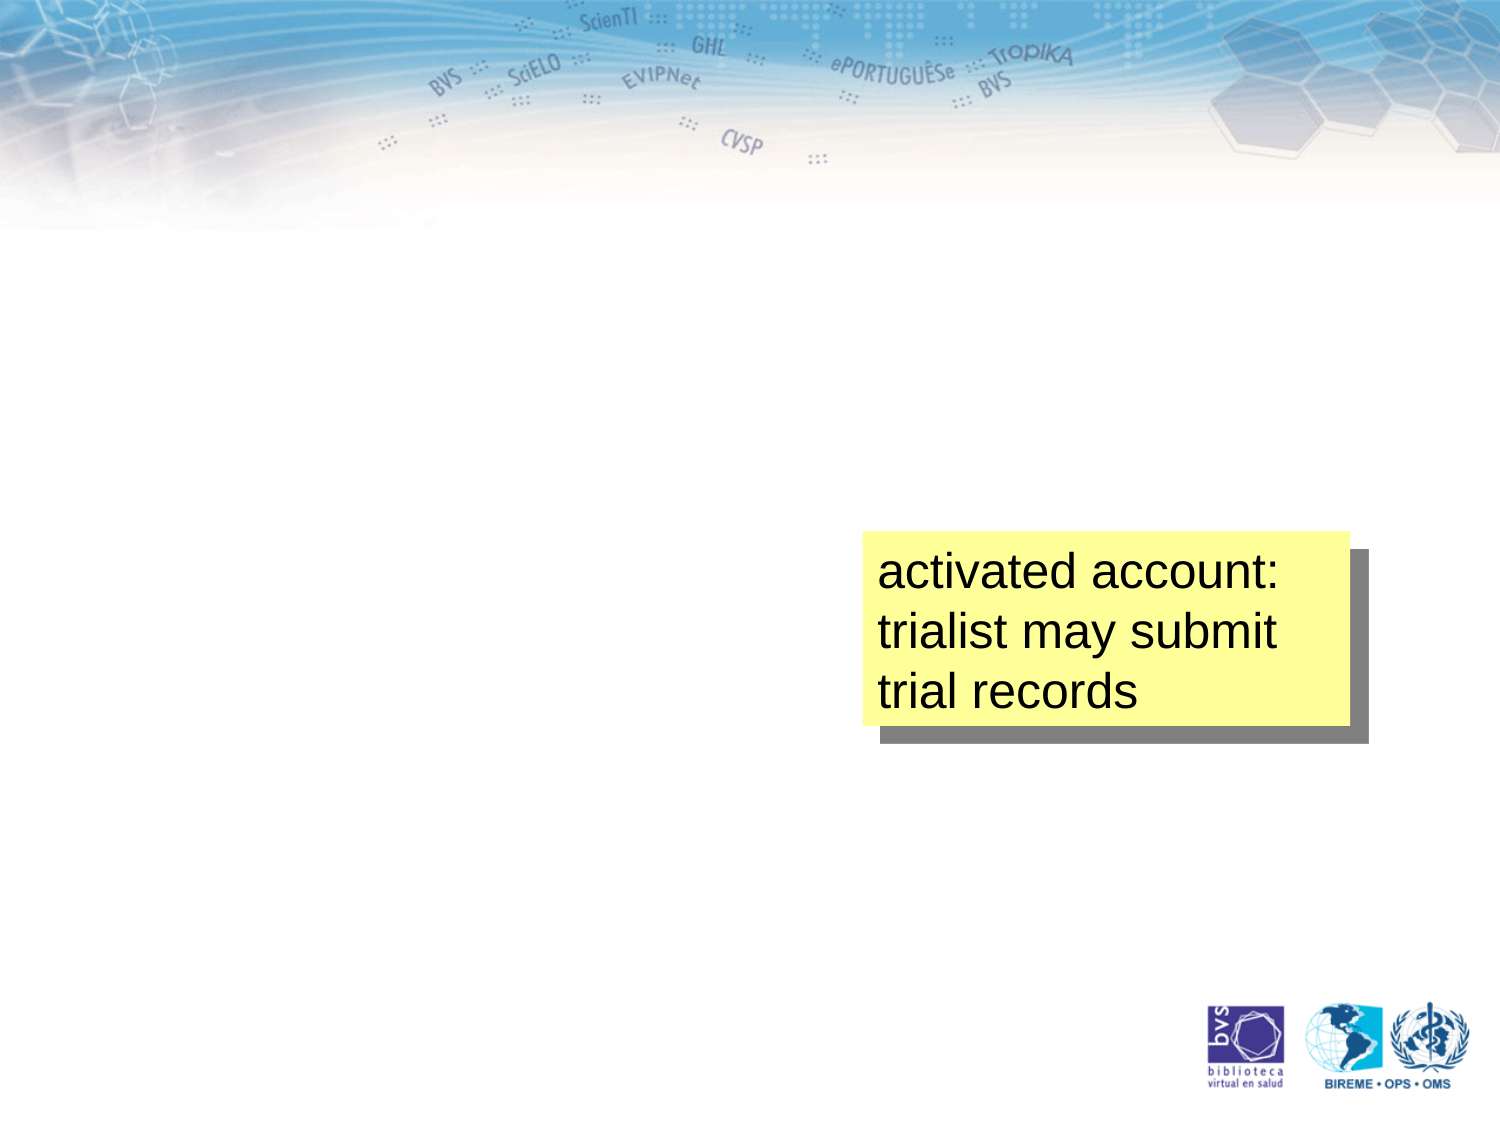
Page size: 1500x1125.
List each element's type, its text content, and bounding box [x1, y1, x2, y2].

text_box activated account: trialist may submit trial records [862, 531, 1351, 726]
picture [0, 0, 1500, 1125]
